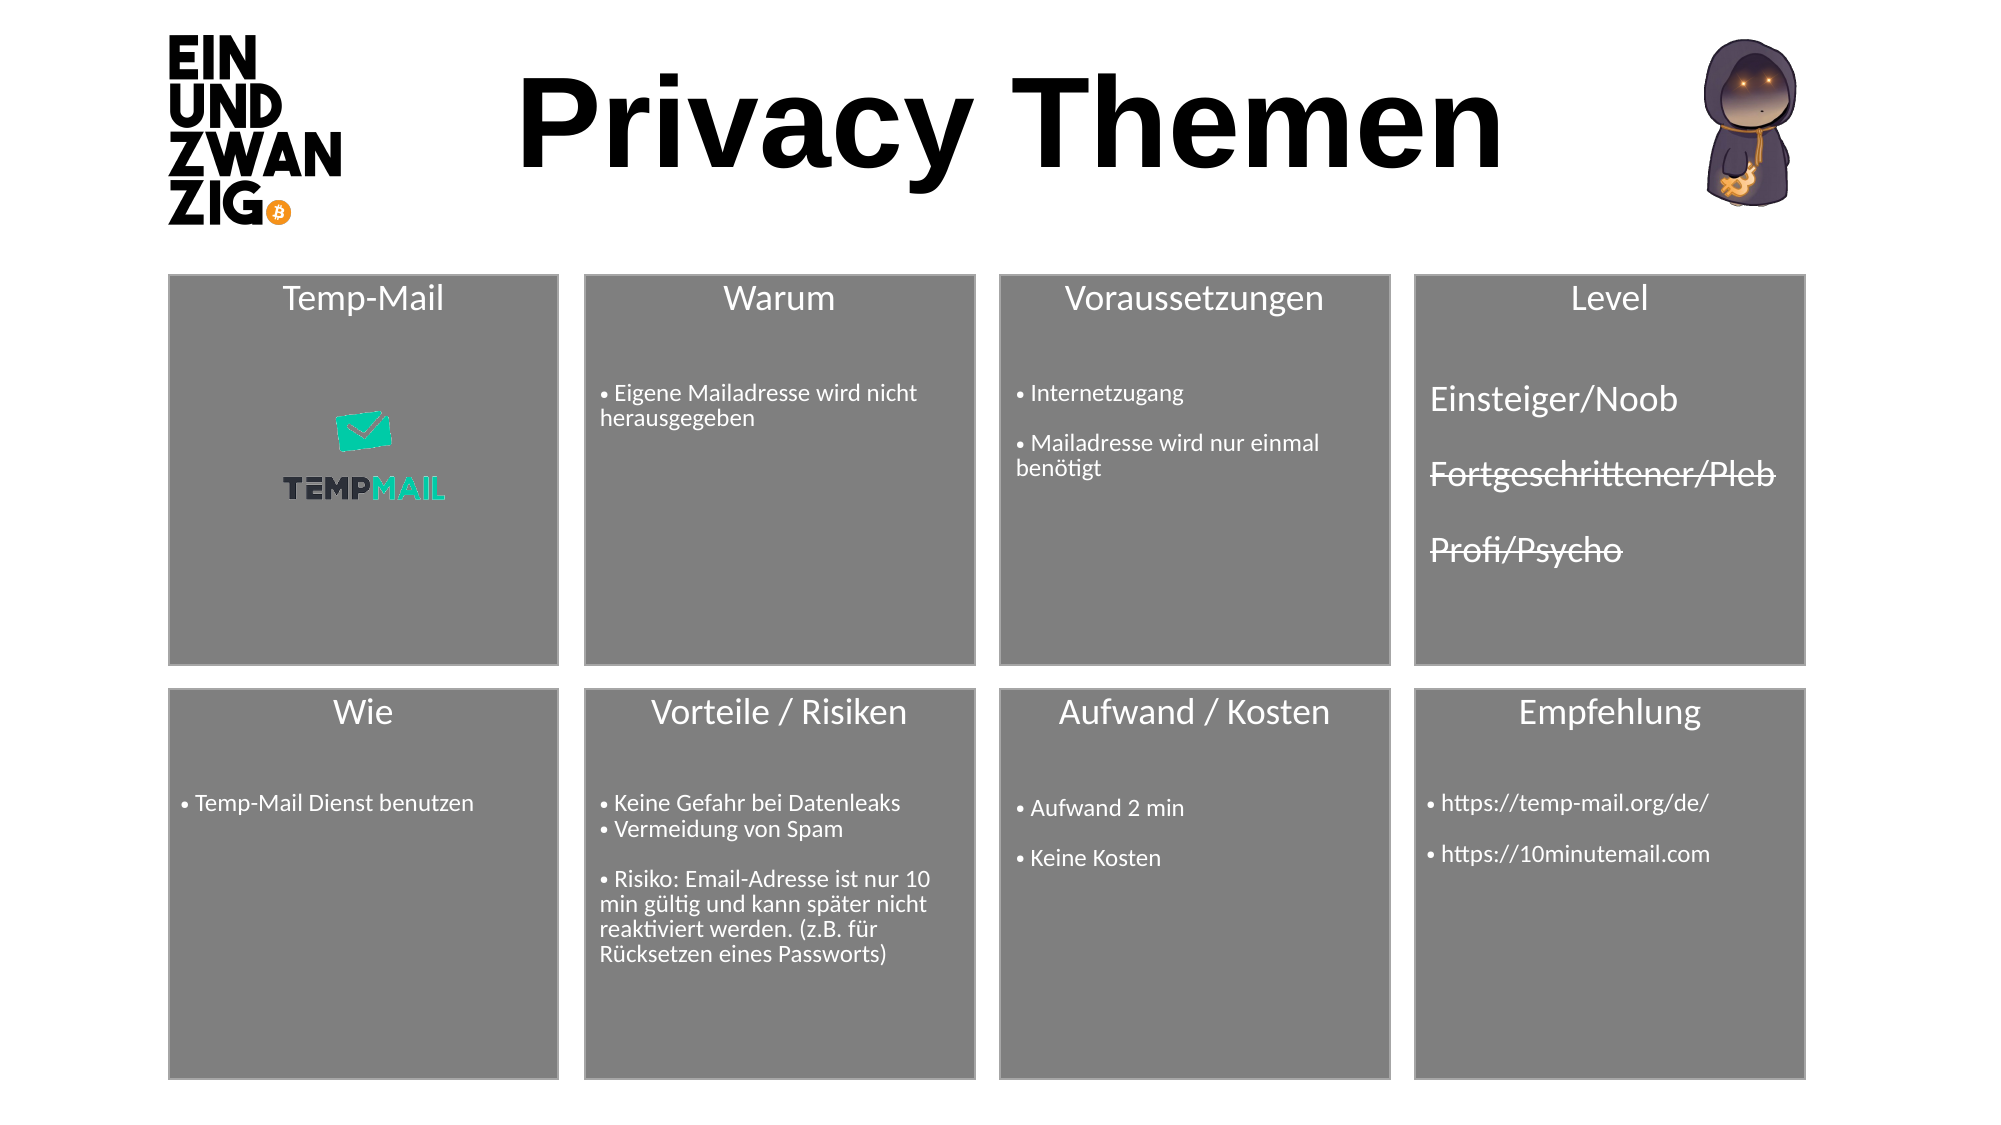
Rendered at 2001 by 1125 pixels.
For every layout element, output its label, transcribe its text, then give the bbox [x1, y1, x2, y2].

picture [225, 331, 502, 608]
text_box https://temp-mail.org/de/ https://10minutemail.com [1411, 786, 1801, 1075]
picture [168, 35, 358, 225]
text_box Temp-Mail Dienst benutzen [165, 786, 555, 1075]
text_box Keine Gefahr bei Datenleaks Vermeidung von Spam Risiko: Email-Adresse ist nur 10 min gültig und kann später nicht reaktiviert werden. (z.B. für Rücksetzen eines Passworts) [585, 786, 974, 1075]
picture [1607, 0, 1887, 260]
text_box Einsteiger/Noob Fortgeschrittener/Pleb Profi/Psycho [1415, 375, 1805, 665]
text_box Eigene Mailadresse wird nicht herausgegeben [585, 375, 975, 665]
text_box Internetzugang Mailadresse wird nur einmal benötigt [1001, 375, 1391, 665]
text_box Temp-Mail [169, 275, 558, 665]
text_box Aufwand 2 min Keine Kosten [1001, 790, 1391, 1079]
